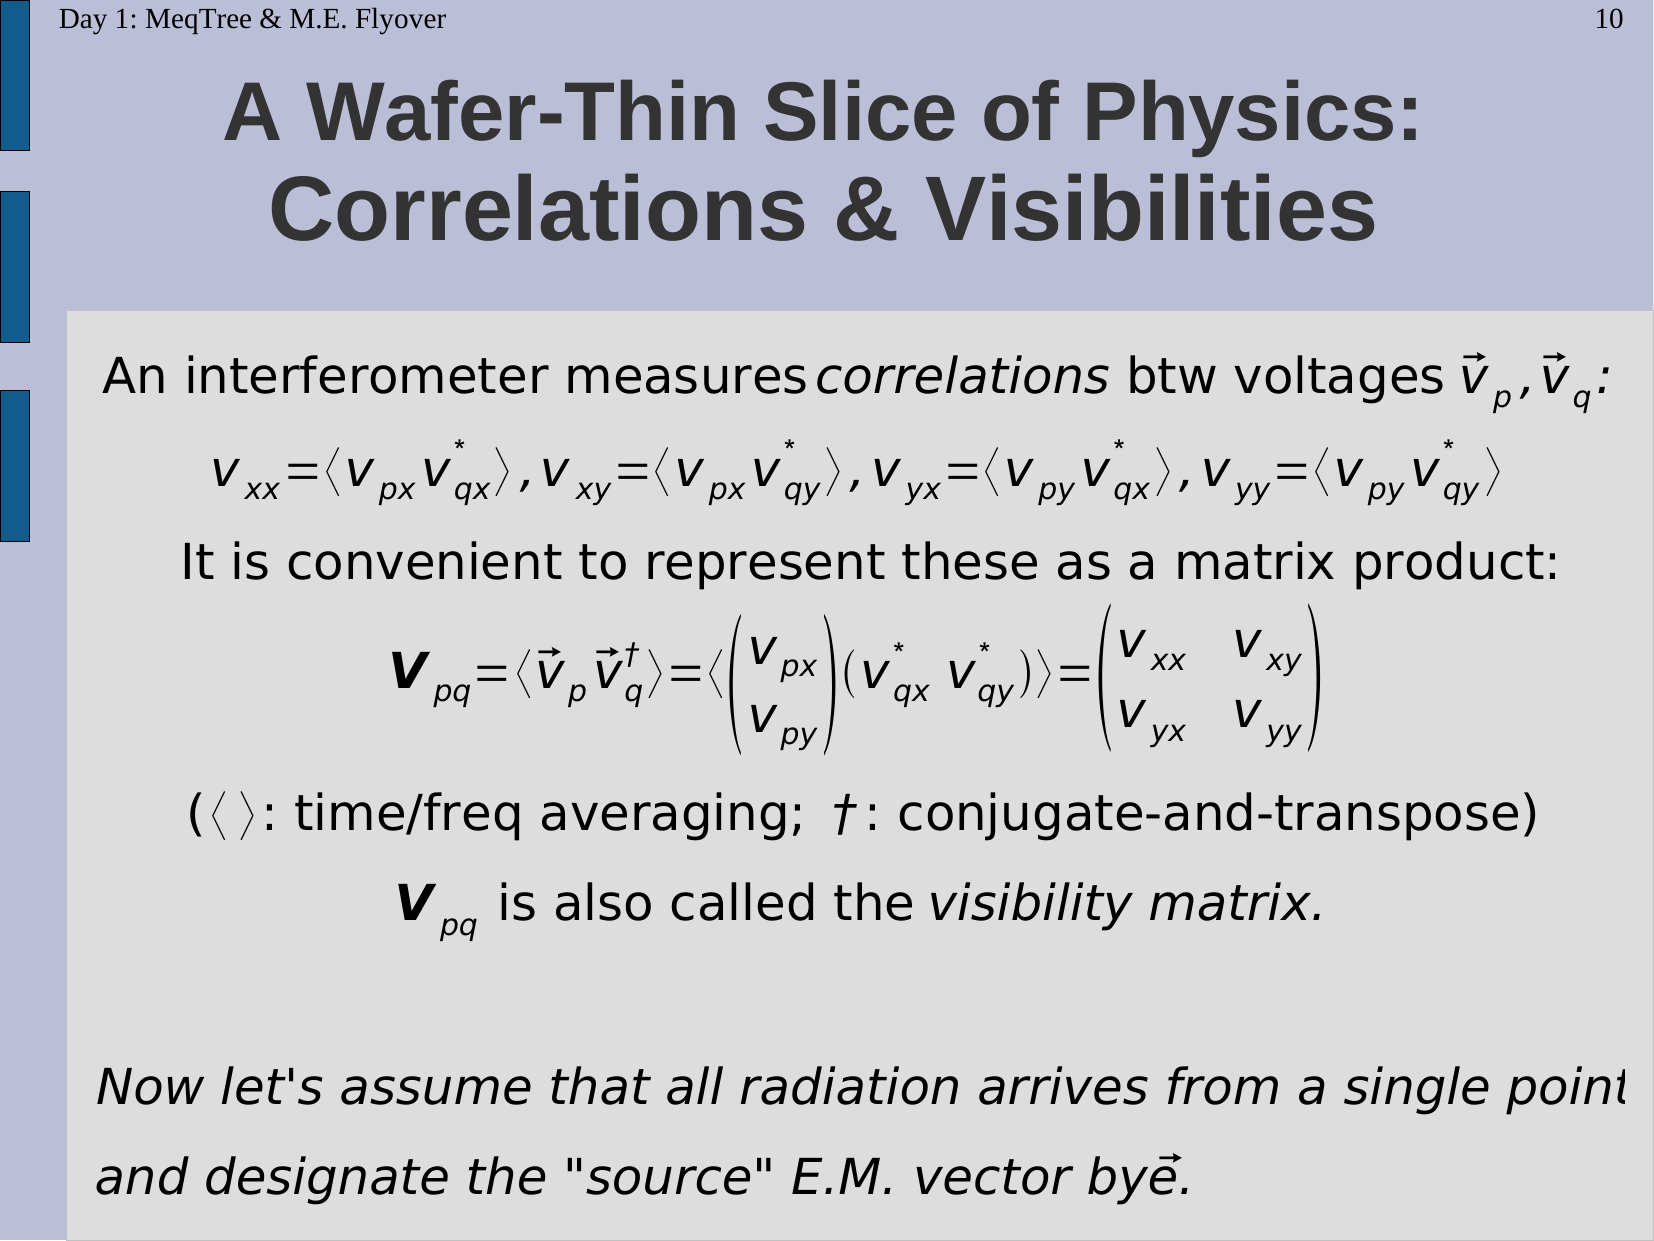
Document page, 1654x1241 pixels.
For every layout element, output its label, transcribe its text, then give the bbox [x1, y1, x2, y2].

title A Wafer-Thin Slice of Physics: Correlations & Visibilities [118, 59, 1531, 267]
chart [88, 324, 1625, 1213]
